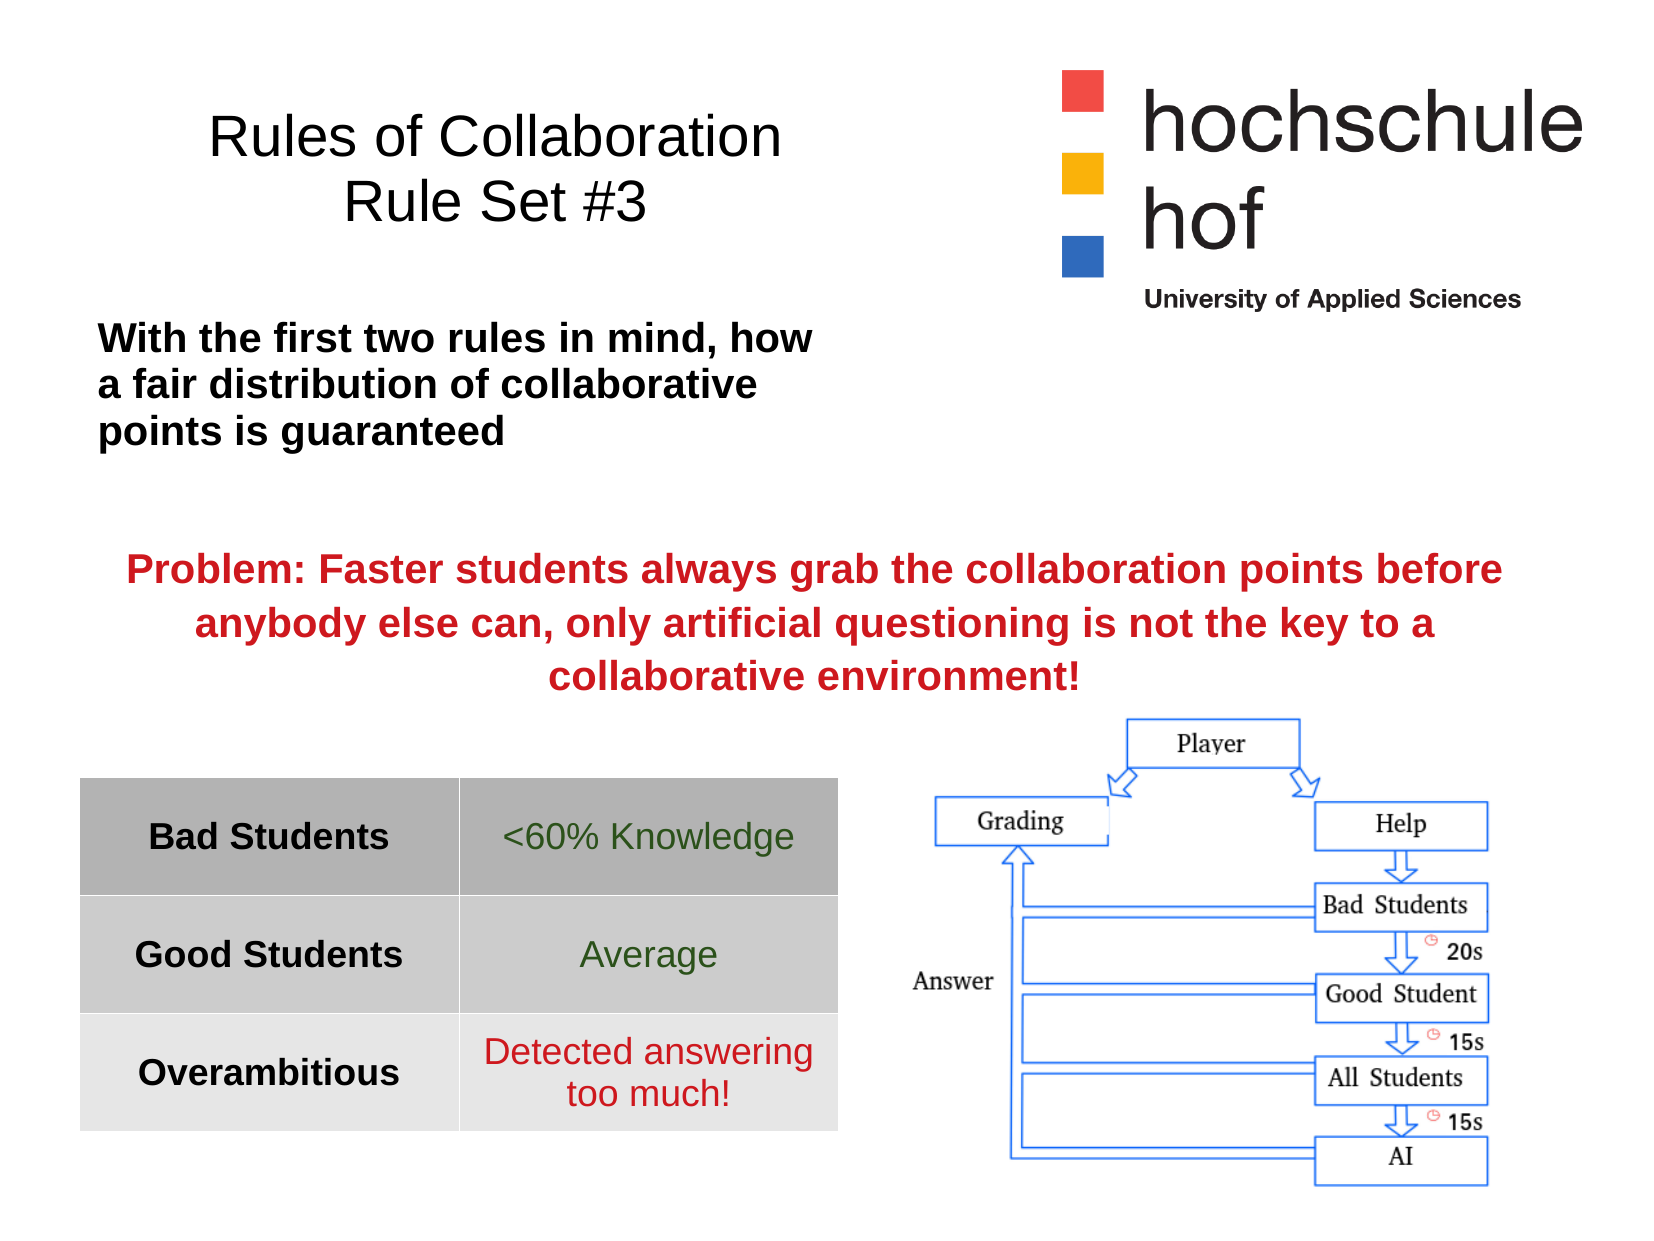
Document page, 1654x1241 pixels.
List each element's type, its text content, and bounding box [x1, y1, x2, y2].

table_header <60% Knowledge [460, 778, 838, 895]
picture [909, 711, 1519, 1205]
table_cell Good Students [80, 896, 459, 1013]
table_cell Detected answering too much! [460, 1014, 838, 1131]
table_cell Overambitious [80, 1014, 459, 1131]
table_header Bad Students [80, 778, 459, 895]
text_box With the first two rules in mind, how a fair distribution of collaborative points is guaranteed [82, 307, 851, 462]
table_cell Average [460, 896, 838, 1013]
title Rules of Collaboration Rule Set #3 [94, 41, 898, 296]
picture [1062, 70, 1582, 312]
text_box Problem: Faster students always grab the collaboration points before anybody else can, only artificial questioning is not the key to a collaborative environment! [106, 531, 1524, 707]
